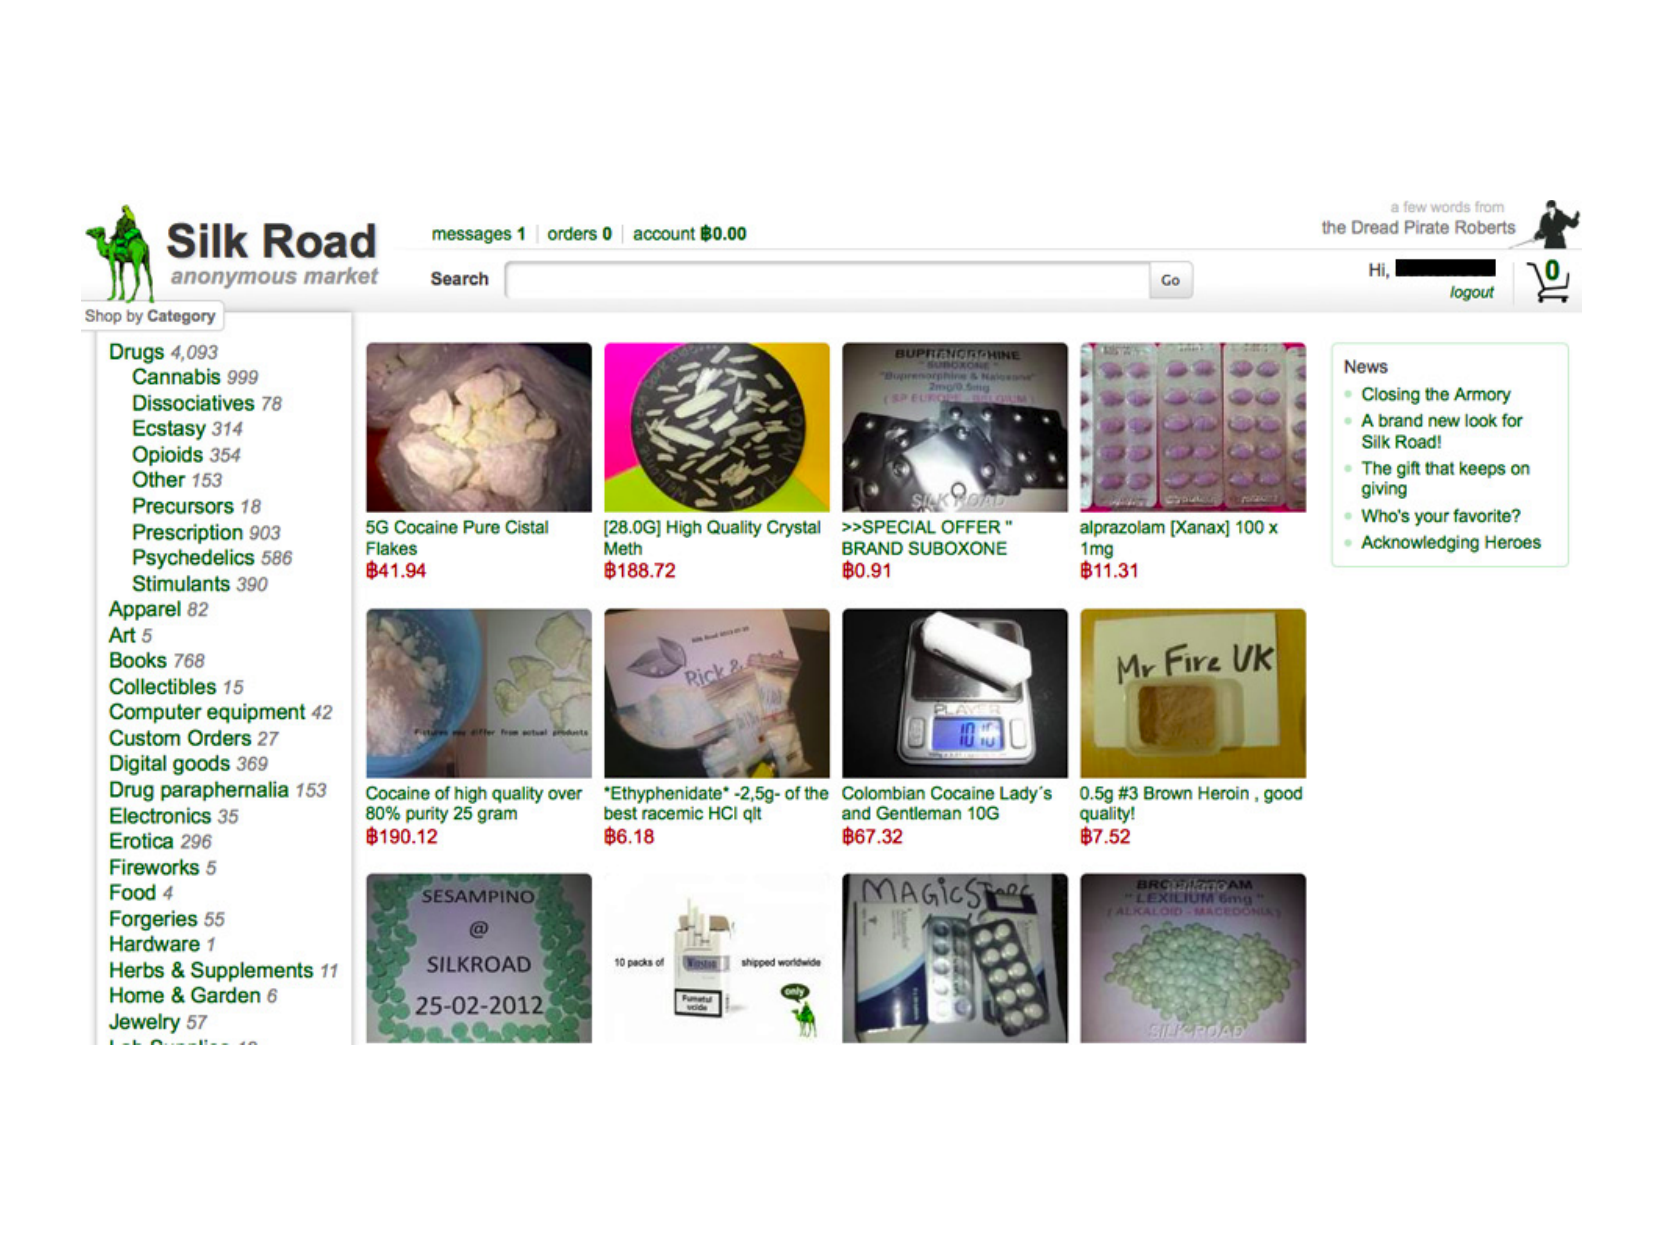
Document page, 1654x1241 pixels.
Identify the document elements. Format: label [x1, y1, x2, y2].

picture [81, 200, 1582, 1045]
